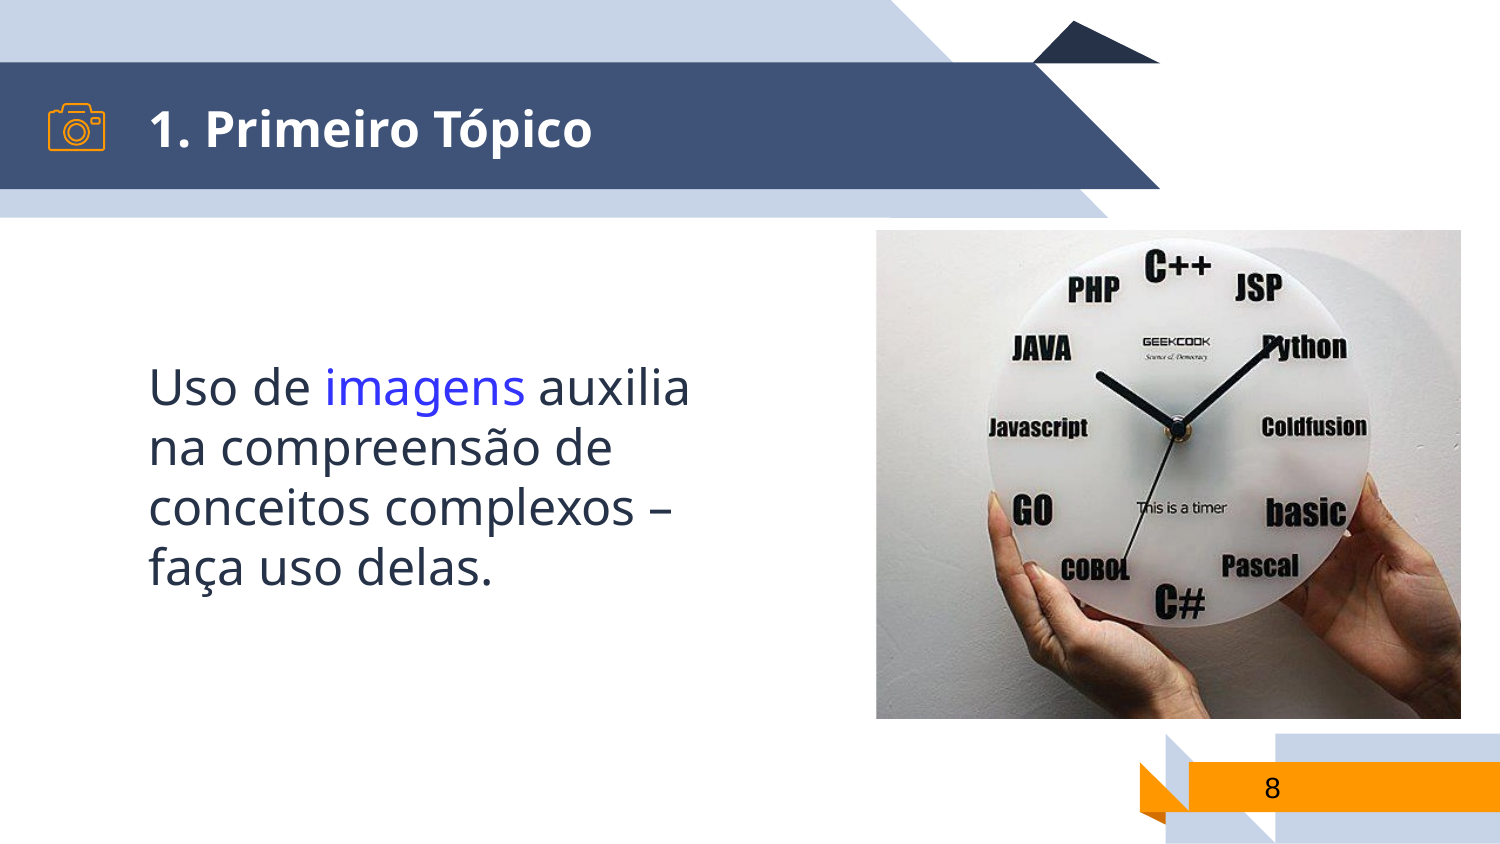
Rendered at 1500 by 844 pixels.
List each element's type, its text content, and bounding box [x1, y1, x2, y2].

slide_number <number> [1249, 760, 1494, 813]
title 1. Primeiro Tópico [133, 64, 1035, 190]
list Uso de imagens auxilia na compreensão de conceitos complexos – faça uso delas. [133, 217, 739, 734]
picture [874, 230, 1461, 719]
